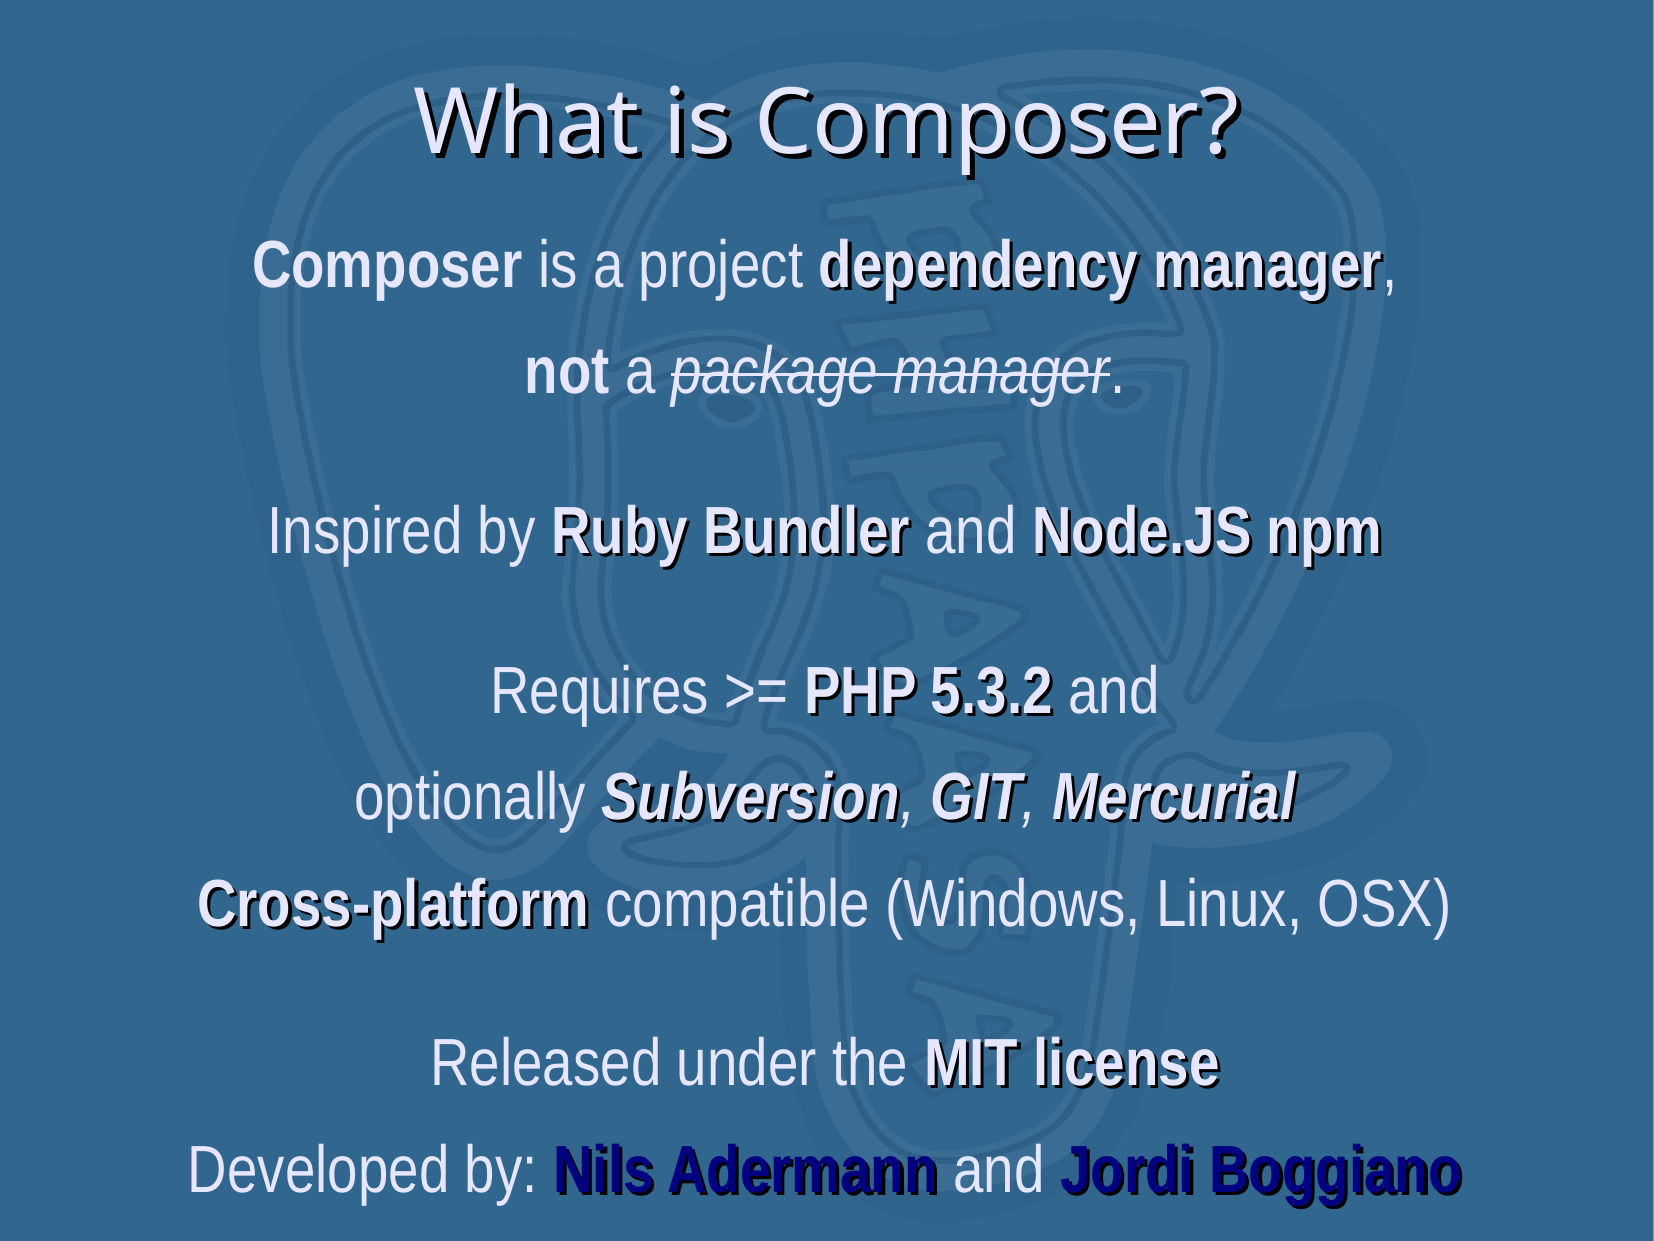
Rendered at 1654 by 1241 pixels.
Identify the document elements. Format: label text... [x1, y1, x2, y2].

list Composer is a project dependency manager, not a package manager. Inspired by Ruby Bundler and Node.JS npm Requires >= PHP 5.3.2 and optionally Subversion, GIT, Mercurial Cross-platform compatible (Windows, Linux, OSX) Released under the MIT license Developed by: Nils Adermann and Jordi Boggiano [37, 225, 1613, 1201]
picture [0, 0, 1654, 1241]
title What is Composer? [82, 49, 1571, 188]
